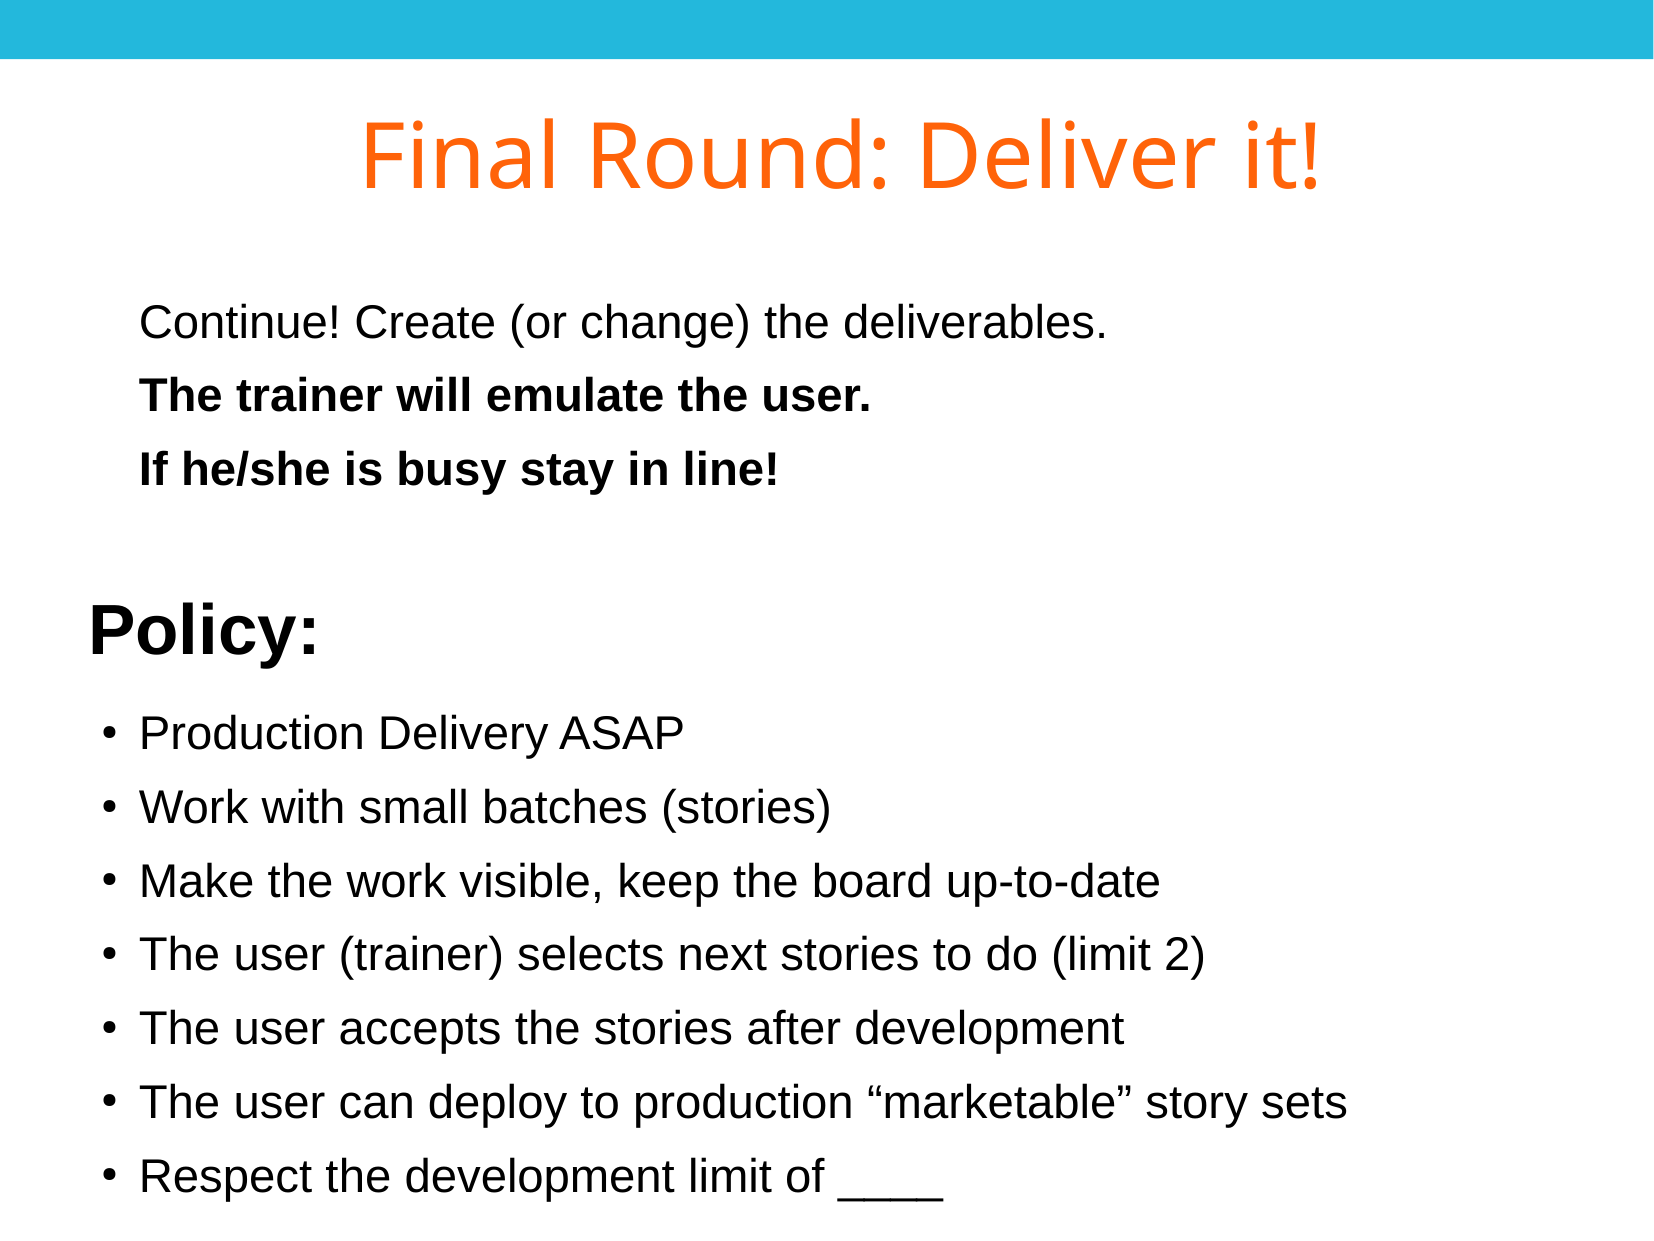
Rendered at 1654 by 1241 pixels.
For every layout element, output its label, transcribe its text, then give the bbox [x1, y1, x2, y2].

list Continue! Create (or change) the deliverables. The trainer will emulate the user. If he/she is busy stay in line! Policy: Production Delivery ASAP Work with small batches (stories) Make the work visible, keep the board up-to-date The user (trainer) selects next stories to do (limit 2) The user accepts the stories after development The user can deploy to production “marketable” story sets Respect the development limit of ____ [88, 295, 1577, 1205]
title Final Round: Deliver it! [29, 49, 1654, 257]
